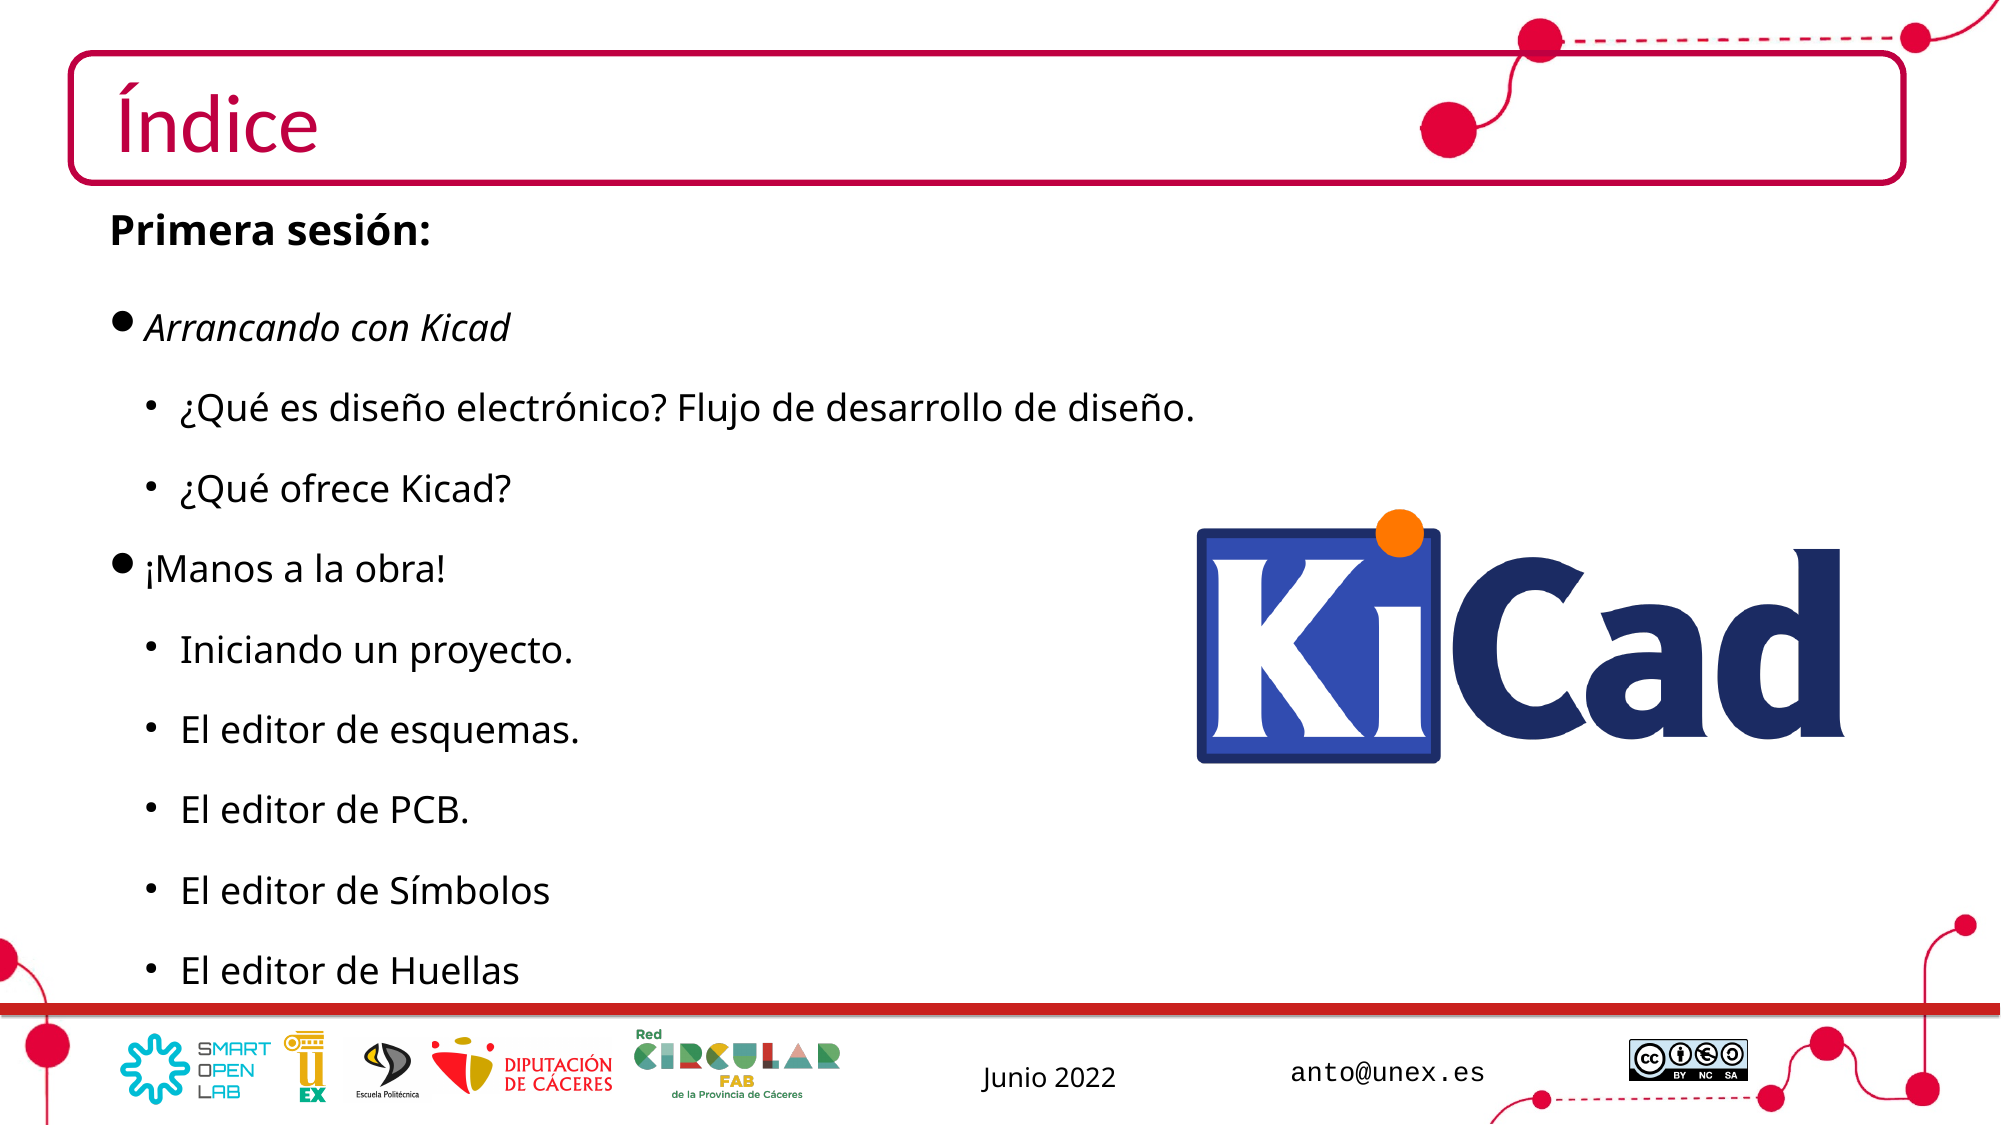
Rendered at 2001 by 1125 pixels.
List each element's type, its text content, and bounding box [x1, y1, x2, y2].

text_box Primera sesión: Arrancando con Kicad ¿Qué es diseño electrónico? Flujo de desarrollo de diseño. ¿Qué ofrece Kicad? ¡Manos a la obra! Iniciando un proyecto. El editor de esquemas. El editor de PCB. El editor de Símbolos El editor de Huellas [94, 196, 1909, 827]
picture [1181, 496, 1855, 772]
text_box Índice [1903, 70, 1916, 176]
picture [634, 1029, 840, 1098]
text_box Índice [101, 70, 1900, 176]
picture [276, 1022, 335, 1111]
picture [343, 1037, 612, 1103]
picture [118, 1031, 273, 1107]
picture [1629, 1039, 1748, 1081]
